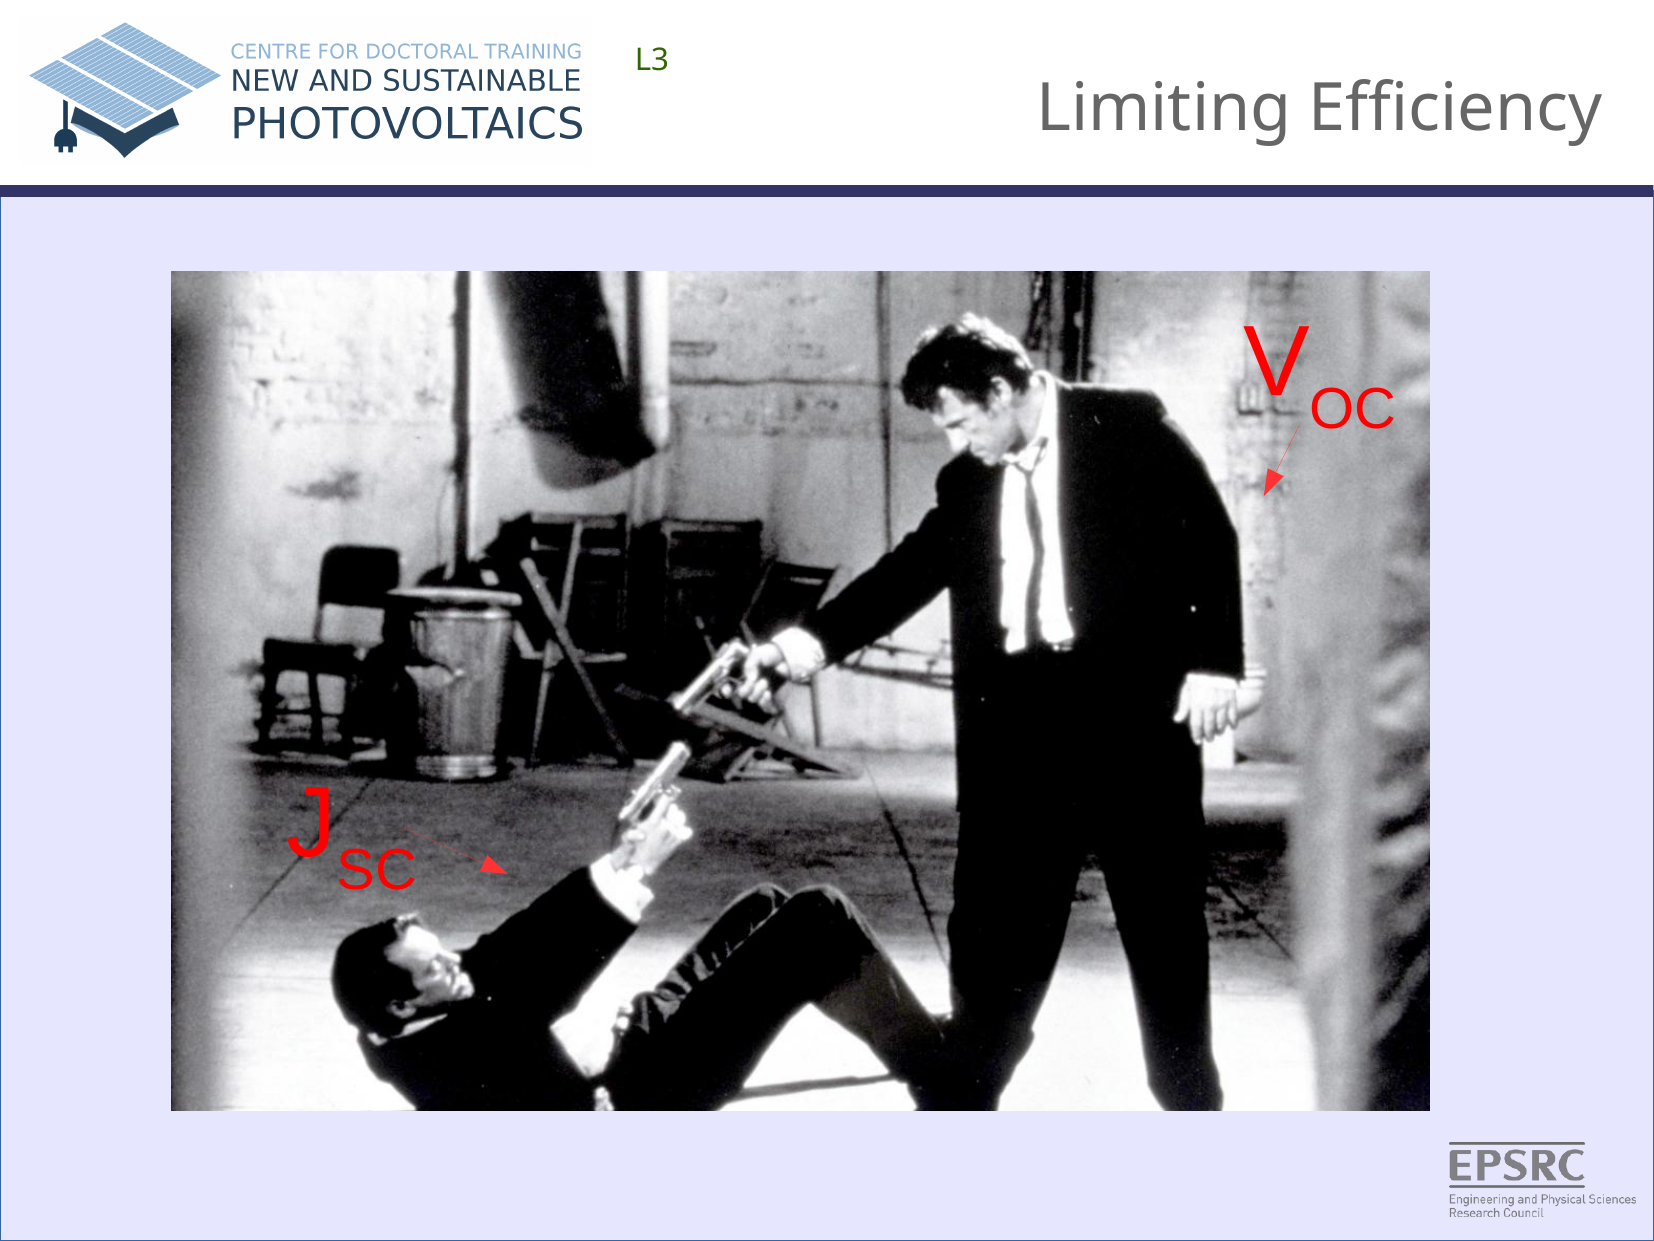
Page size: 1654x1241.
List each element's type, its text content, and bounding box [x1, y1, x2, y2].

picture [1449, 1142, 1636, 1217]
text_box [0, 197, 1654, 1241]
text_box L3 [620, 29, 880, 80]
text_box Limiting Efficiency [767, 52, 1619, 142]
picture [171, 271, 1430, 1111]
picture [19, 17, 591, 166]
text_box JSC [271, 758, 433, 910]
text_box VOC [1228, 297, 1412, 449]
